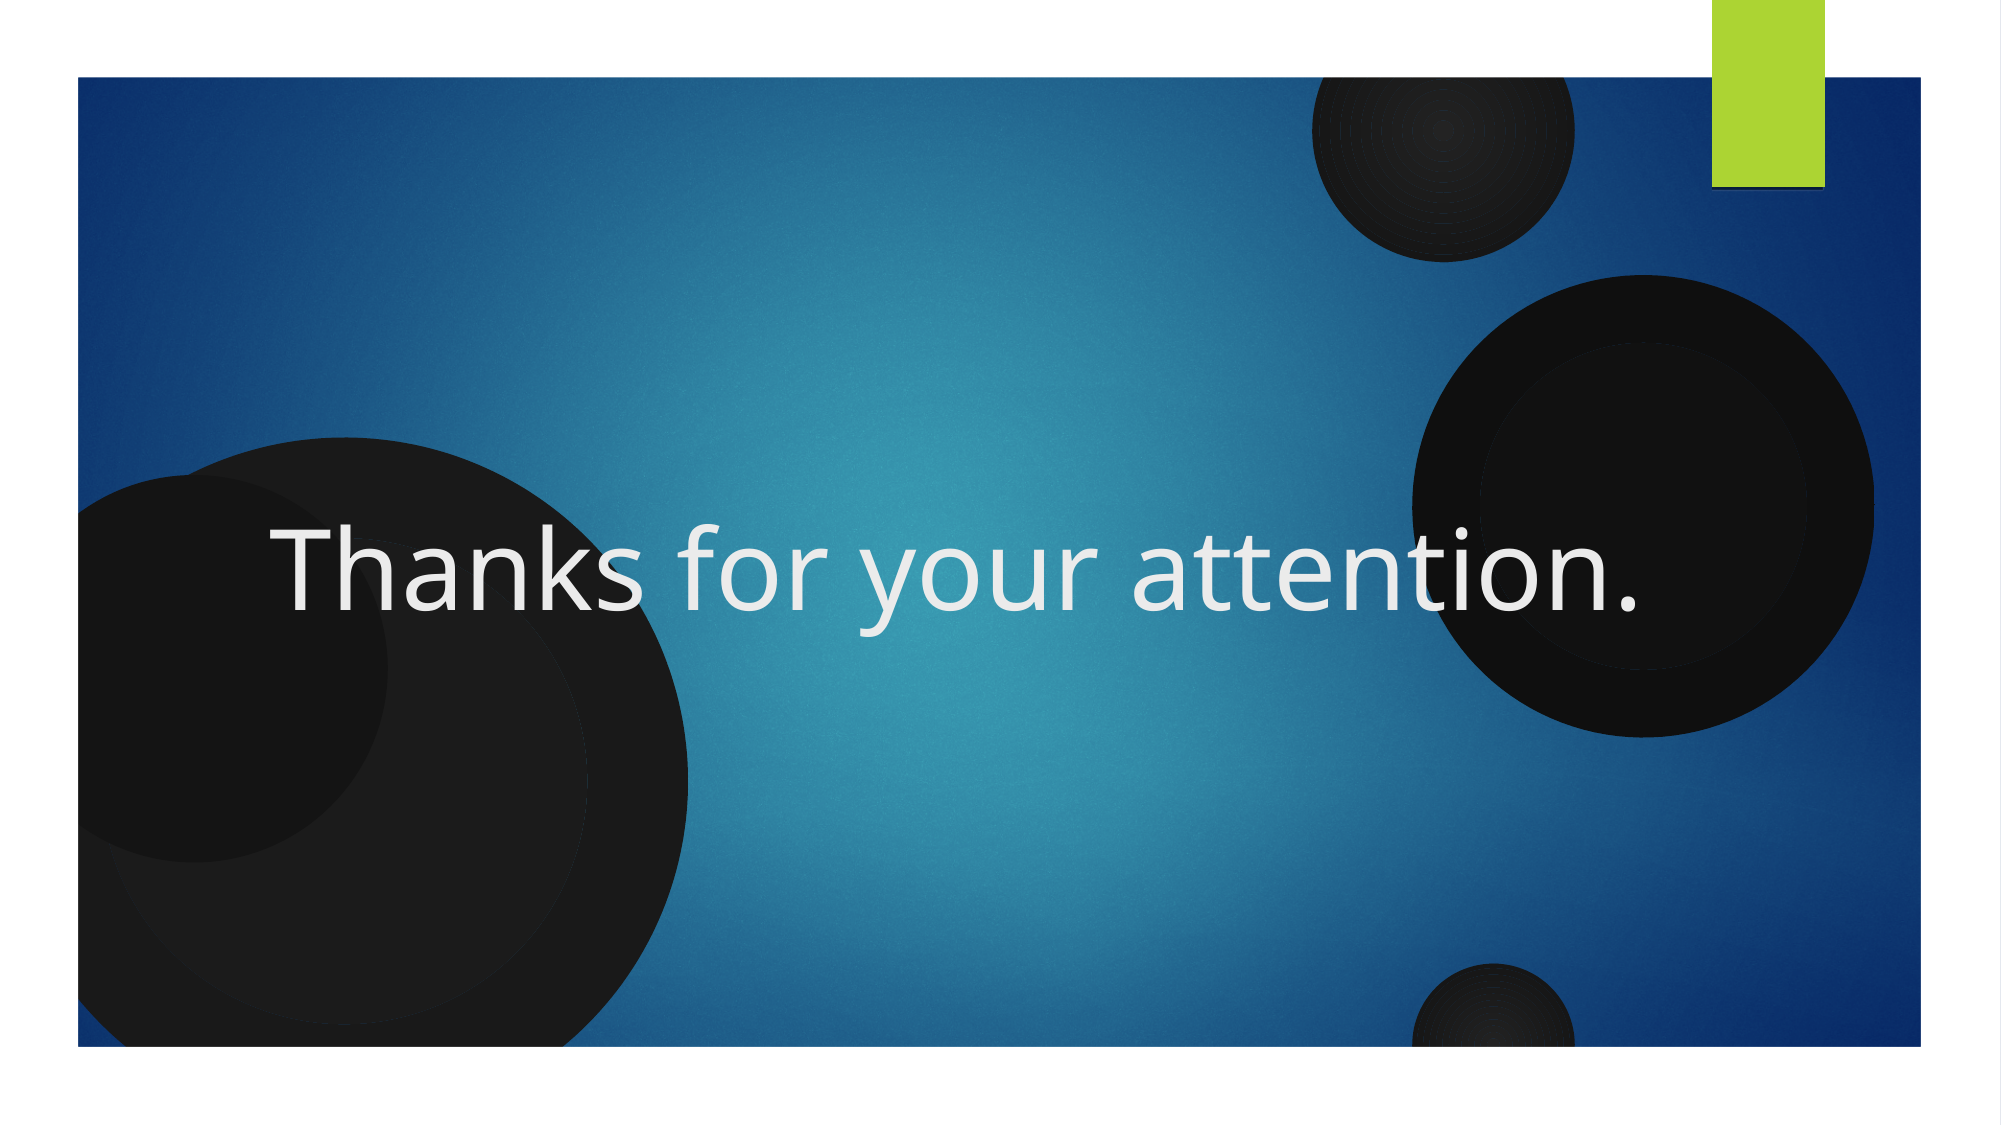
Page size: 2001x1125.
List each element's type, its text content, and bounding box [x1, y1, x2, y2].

title Thanks for your attention. [232, 201, 1681, 641]
